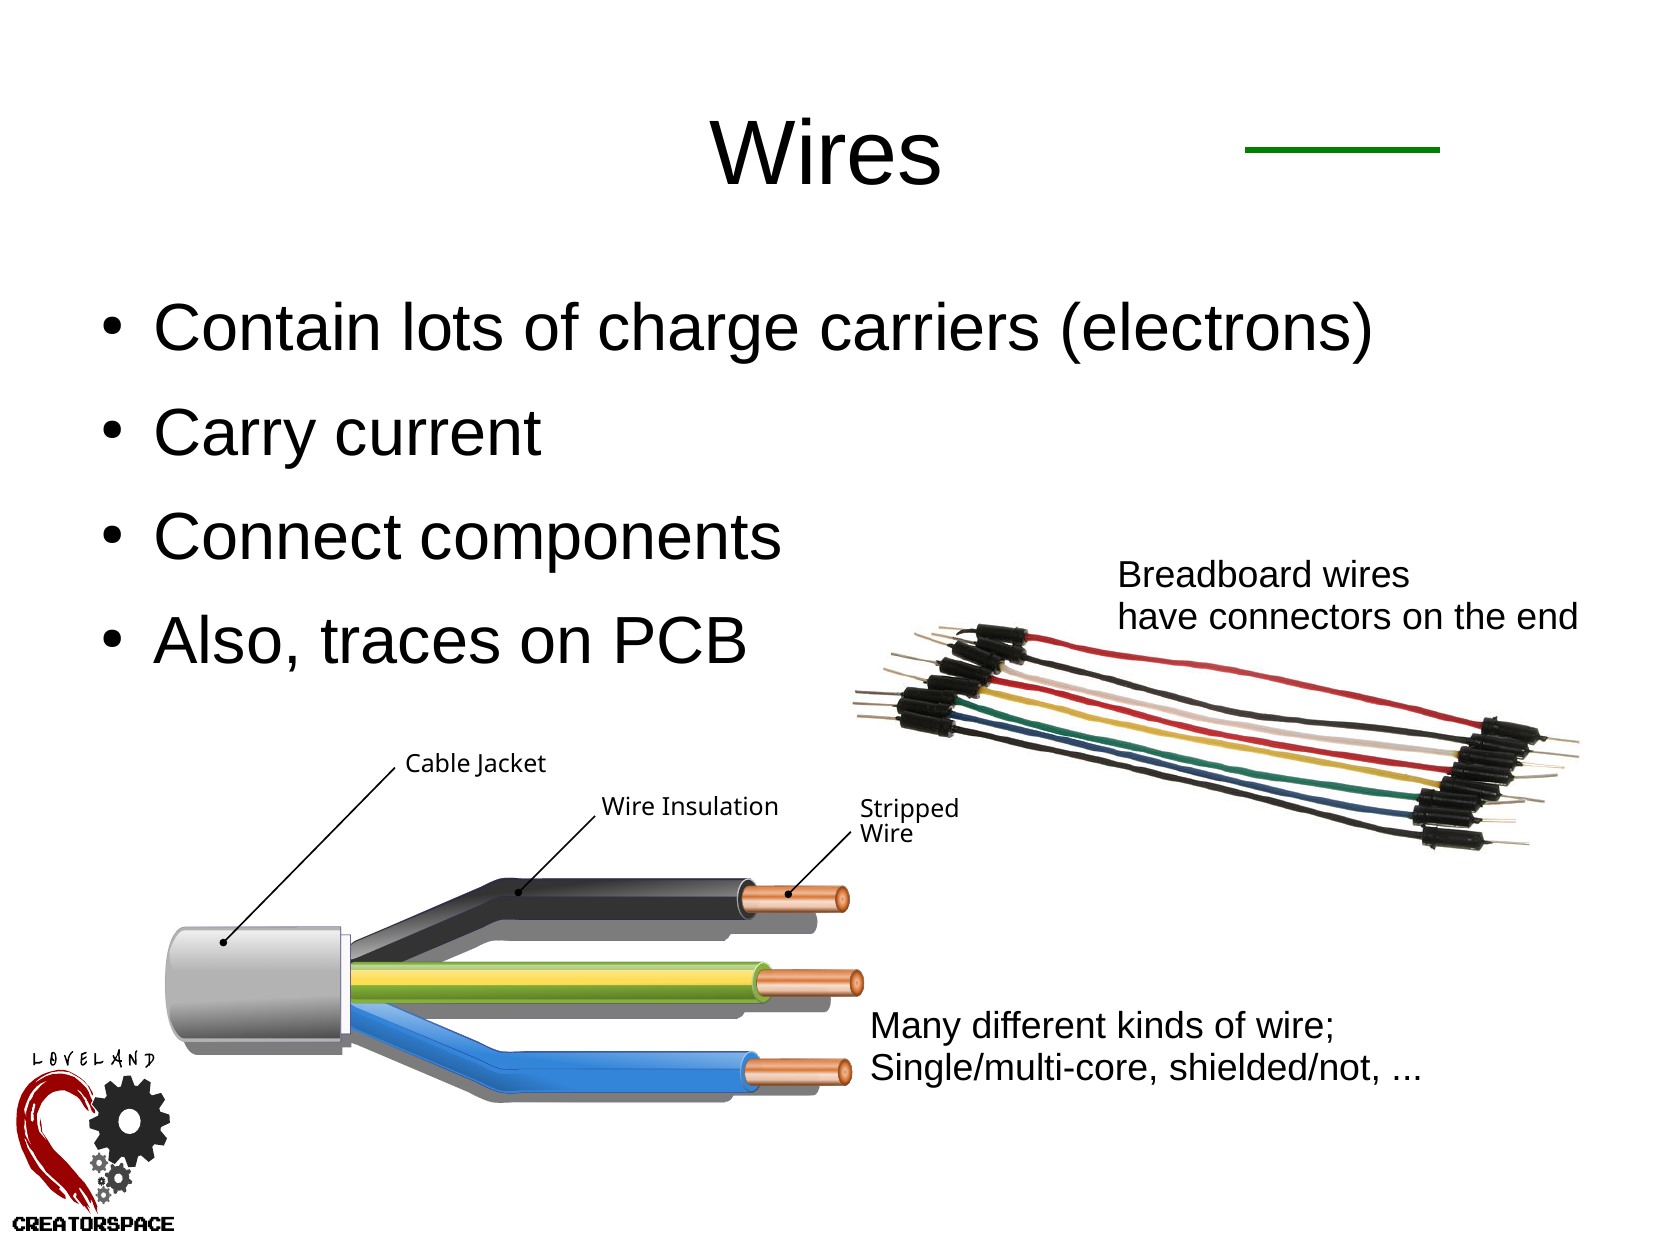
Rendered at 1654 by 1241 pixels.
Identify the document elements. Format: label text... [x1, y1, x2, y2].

text_box Breadboard wires have connectors on the end [1102, 546, 1594, 646]
list Contain lots of charge carriers (electrons) Carry current Connect components Also, traces on PCB [82, 290, 1571, 1010]
title Wires [82, 49, 1571, 257]
picture [114, 1010, 1058, 1156]
picture [1571, 646, 1591, 879]
text_box Many different kinds of wire; Single/multi-core, shielded/not, ... [855, 997, 1439, 1097]
